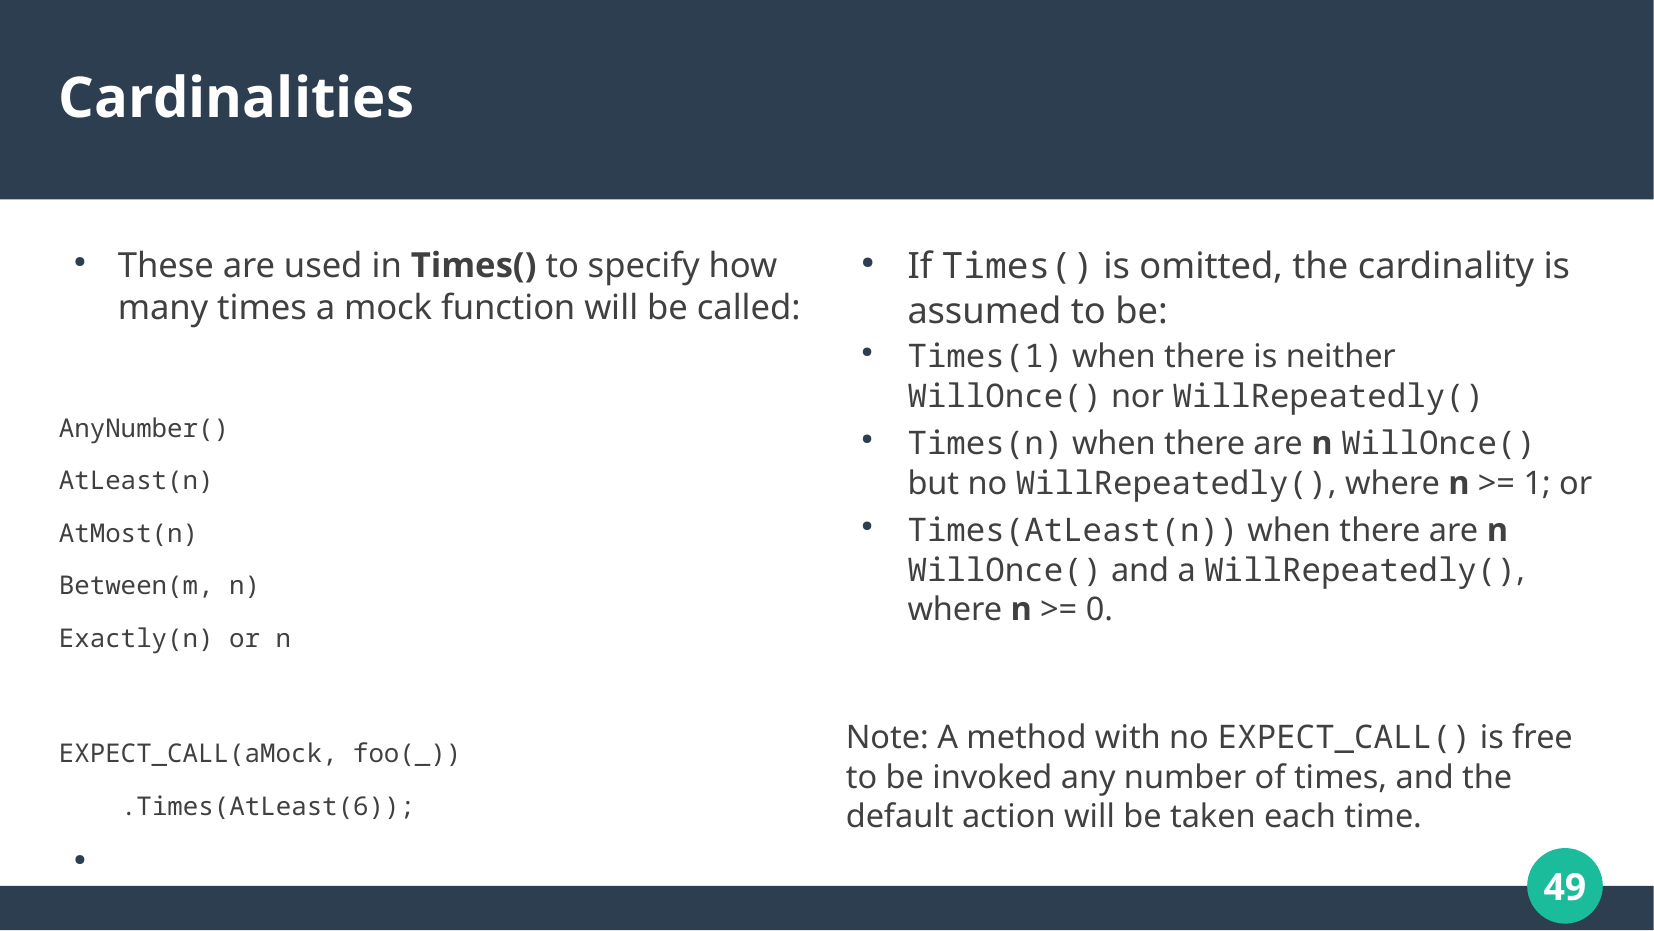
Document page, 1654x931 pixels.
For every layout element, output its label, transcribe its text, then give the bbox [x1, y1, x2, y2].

list These are used in Times() to specify how many times a mock function will be called: AnyNumber() AtLeast(n) AtMost(n) Between(m, n) Exactly(n) or n EXPECT_CALL(aMock, foo(_)) .Times(AtLeast(6)); [59, 243, 809, 864]
list If Times() is omitted, the cardinality is assumed to be: Times(1) when there is neither WillOnce() nor WillRepeatedly() Times(n) when there are n WillOnce() but no WillRepeatedly(), where n >= 1; or Times(AtLeast(n)) when there are n WillOnce() and a WillRepeatedly(), where n >= 0. Note: A method with no EXPECT_CALL() is free to be invoked any number of times, and the default action will be taken each time. [845, 243, 1596, 864]
title Cardinalities [59, 37, 1595, 155]
